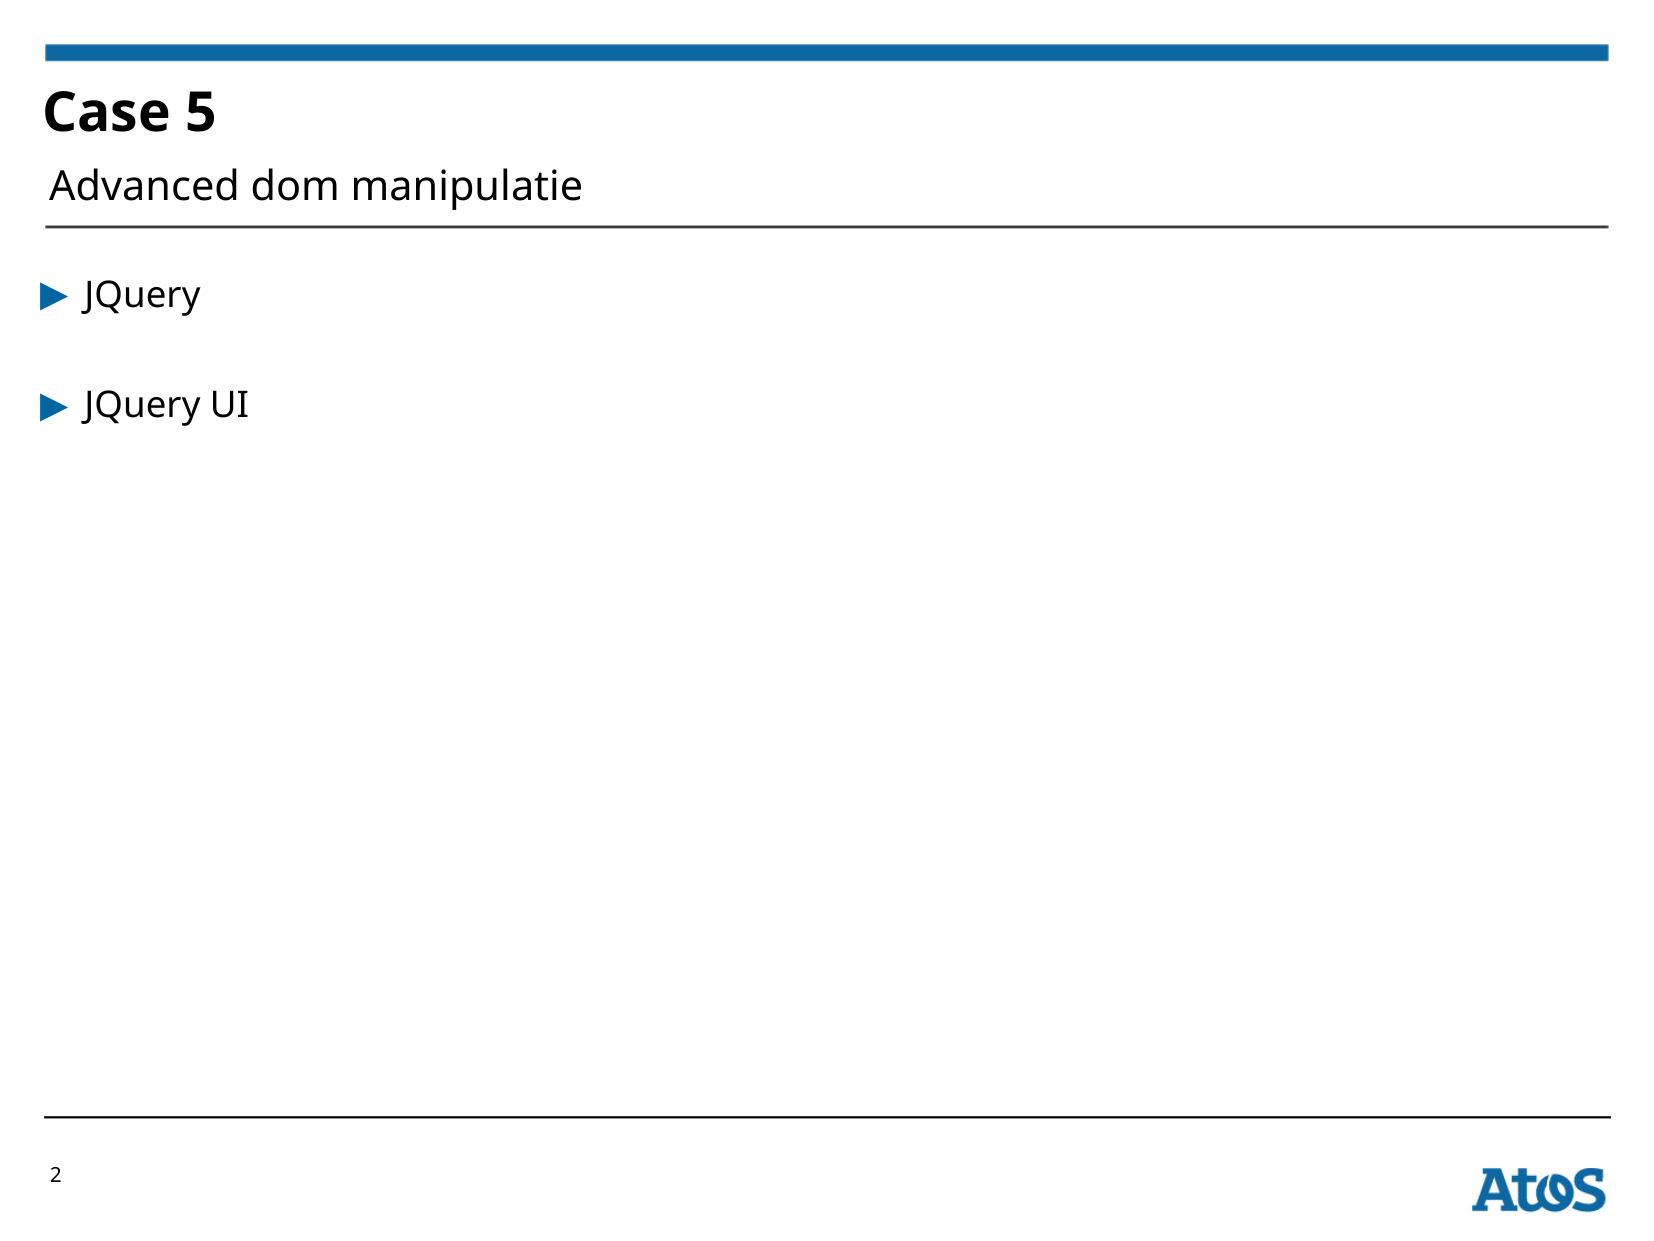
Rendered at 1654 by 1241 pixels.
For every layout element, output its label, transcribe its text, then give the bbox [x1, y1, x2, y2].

picture [0, 0, 1654, 1241]
text_box Advanced dom manipulatie [34, 151, 1605, 217]
title Case 5 [27, 68, 1610, 216]
text_box <number> [35, 1142, 151, 1209]
list JQuery JQuery UI [25, 262, 1608, 1101]
